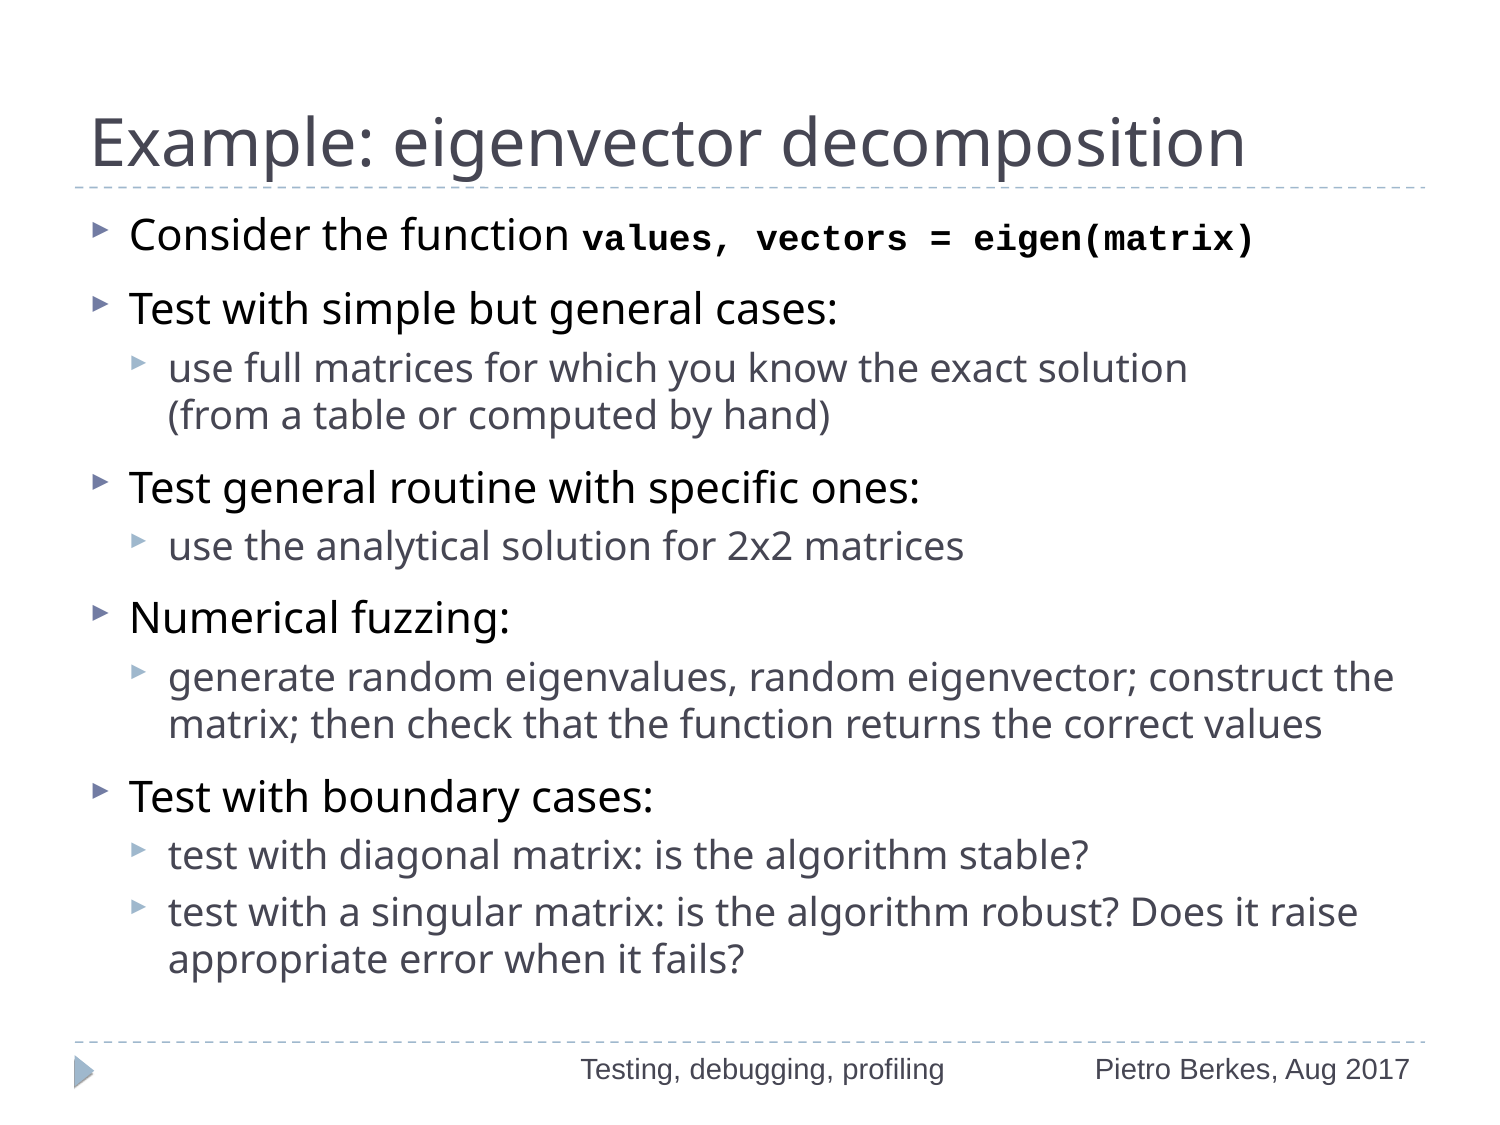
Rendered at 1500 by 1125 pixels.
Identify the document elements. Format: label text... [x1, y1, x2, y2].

footer Testing, debugging, profiling [475, 1042, 1051, 1103]
title Example: eigenvector decomposition [75, 24, 1425, 188]
list Consider the function values, vectors = eigen(matrix) Test with simple but general cases: use full matrices for which you know the exact solution (from a table or computed by hand) Test general routine with specific ones: use the analytical solution for 2x2 matrices Numerical fuzzing: generate random eigenvalues, random eigenvector; construct the matrix; then check that the function returns the correct values Test with boundary cases: test with diagonal matrix: is the algorithm stable? test with a singular matrix: is the algorithm robust? Does it raise appropriate error when it fails? [75, 200, 1425, 1010]
slide_number Pietro Berkes, Aug 2017 [1051, 1042, 1426, 1103]
